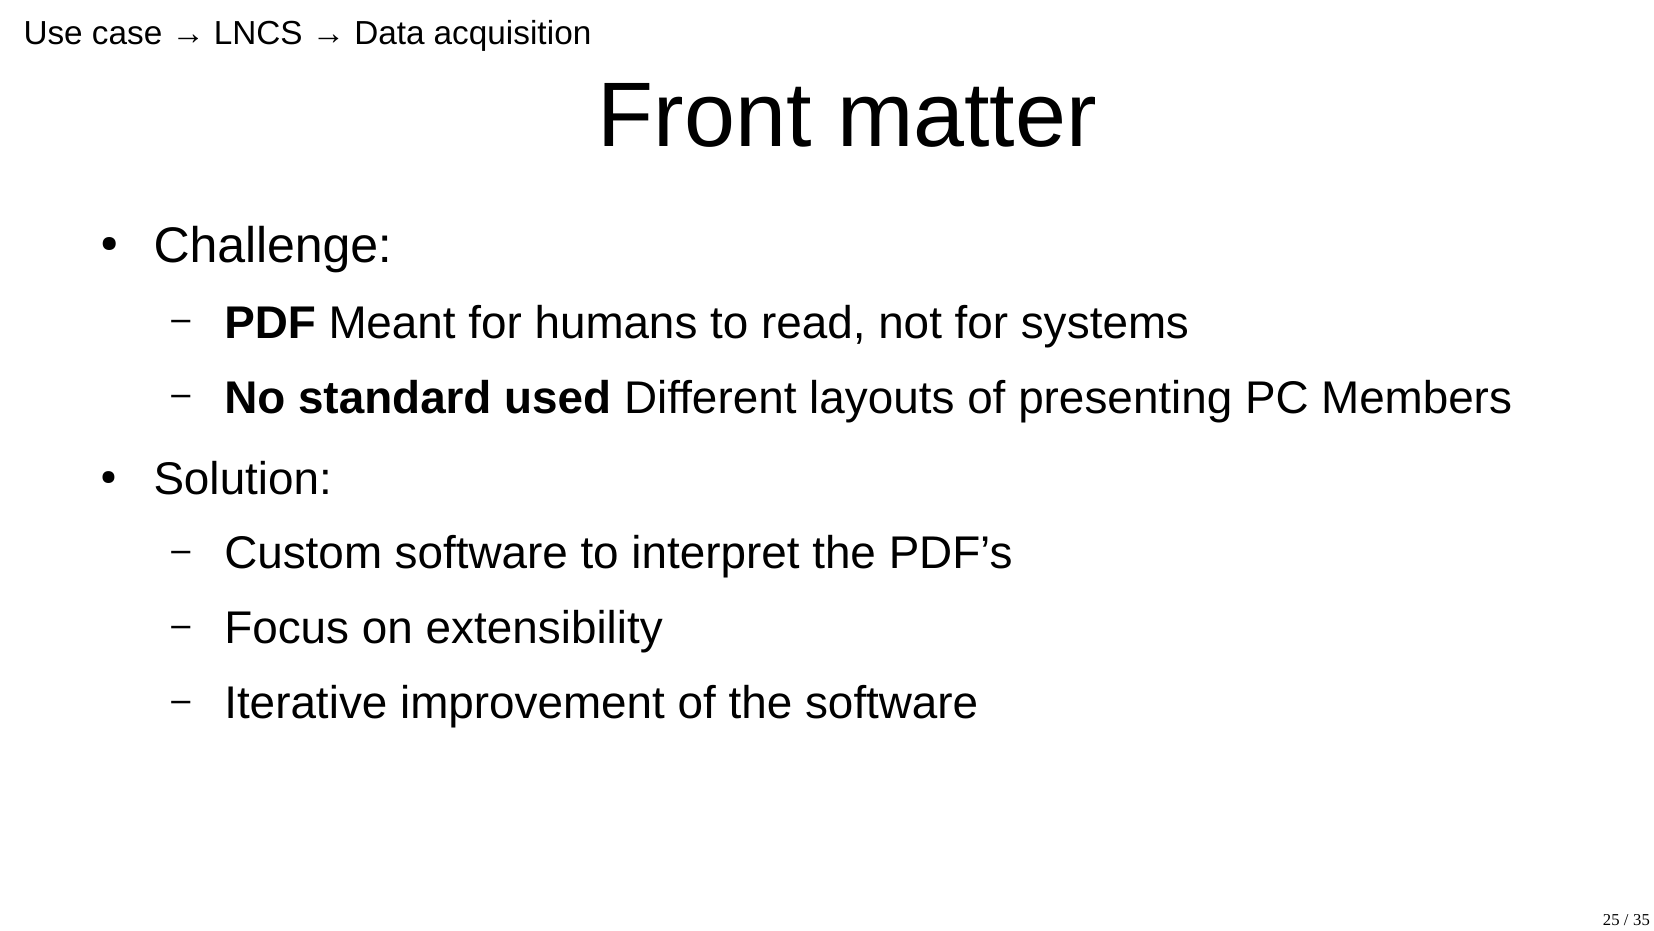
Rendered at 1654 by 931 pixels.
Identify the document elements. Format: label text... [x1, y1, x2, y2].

title Front matter [82, 12, 1613, 218]
title Use case → LNCS → Data acquisition [23, 13, 624, 52]
list Challenge: PDF Meant for humans to read, not for systems No standard used Different layouts of presenting PC Members Solution: Custom software to interpret the PDF’s Focus on extensibility Iterative improvement of the software [82, 217, 1571, 758]
